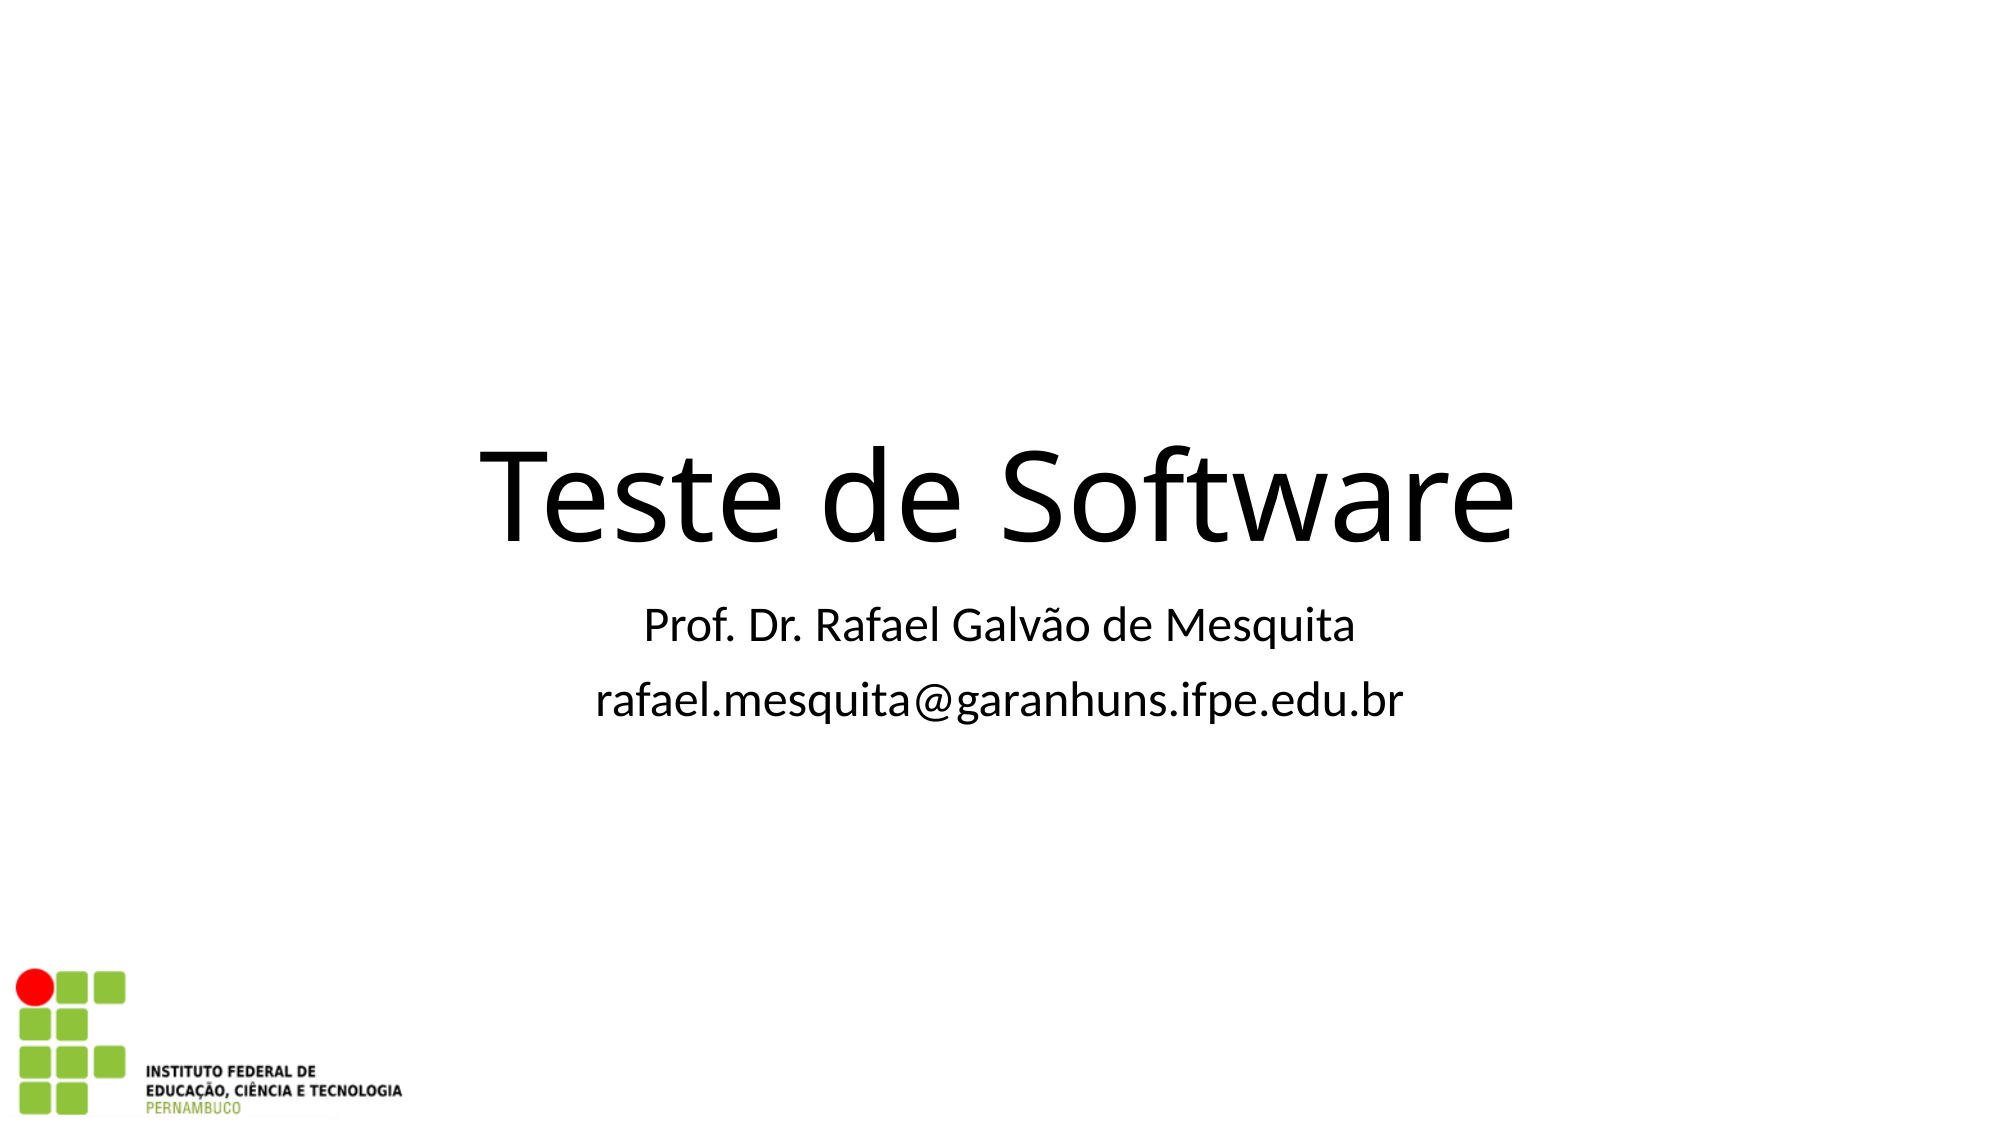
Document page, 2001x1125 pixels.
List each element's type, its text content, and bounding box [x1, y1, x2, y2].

picture [5, 959, 410, 1120]
title Teste de Software [249, 184, 1750, 576]
subtitle Prof. Dr. Rafael Galvão de Mesquita rafael.mesquita@garanhuns.ifpe.edu.br [249, 590, 1750, 863]
